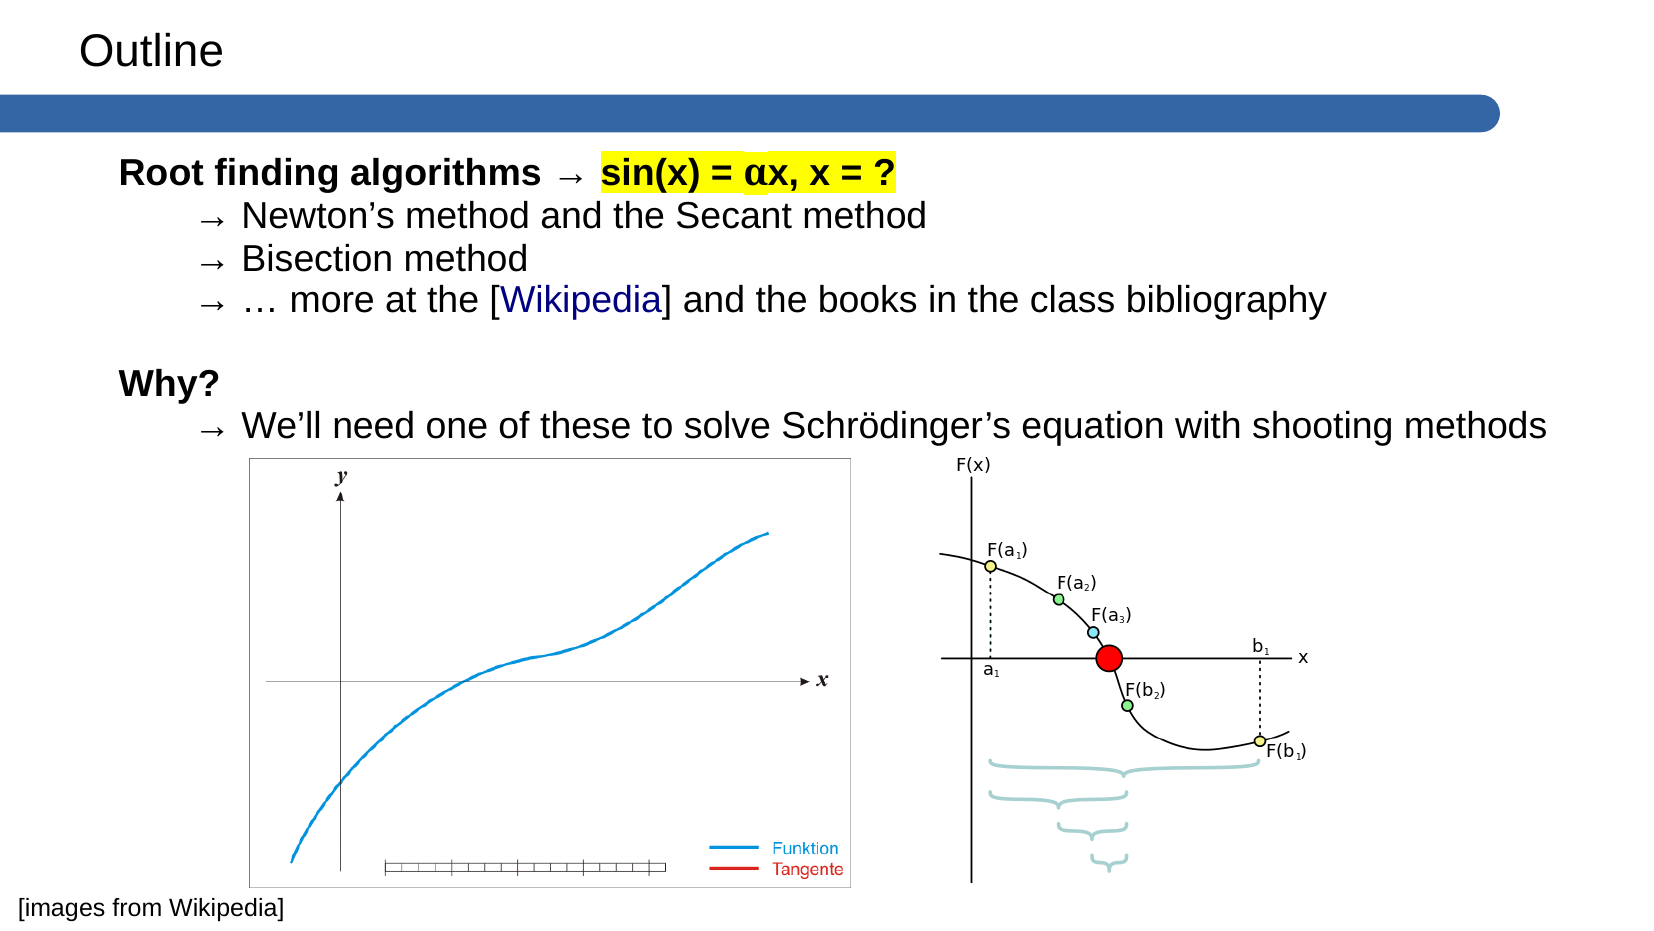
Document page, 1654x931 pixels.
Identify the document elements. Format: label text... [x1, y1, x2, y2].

picture [249, 458, 851, 888]
title Outline [78, 25, 1568, 77]
text_box Root finding algorithms → sin(x) = αx, x = ? → Newton’s method and the Secant method → Bisection method → … more at the [Wikipedia] and the books in the class bibliography Why? → We’ll need one of these to solve Schrödinger’s equation with shooting methods [103, 144, 1563, 455]
picture [939, 449, 1311, 883]
text_box [images from Wikipedia] [3, 886, 301, 929]
